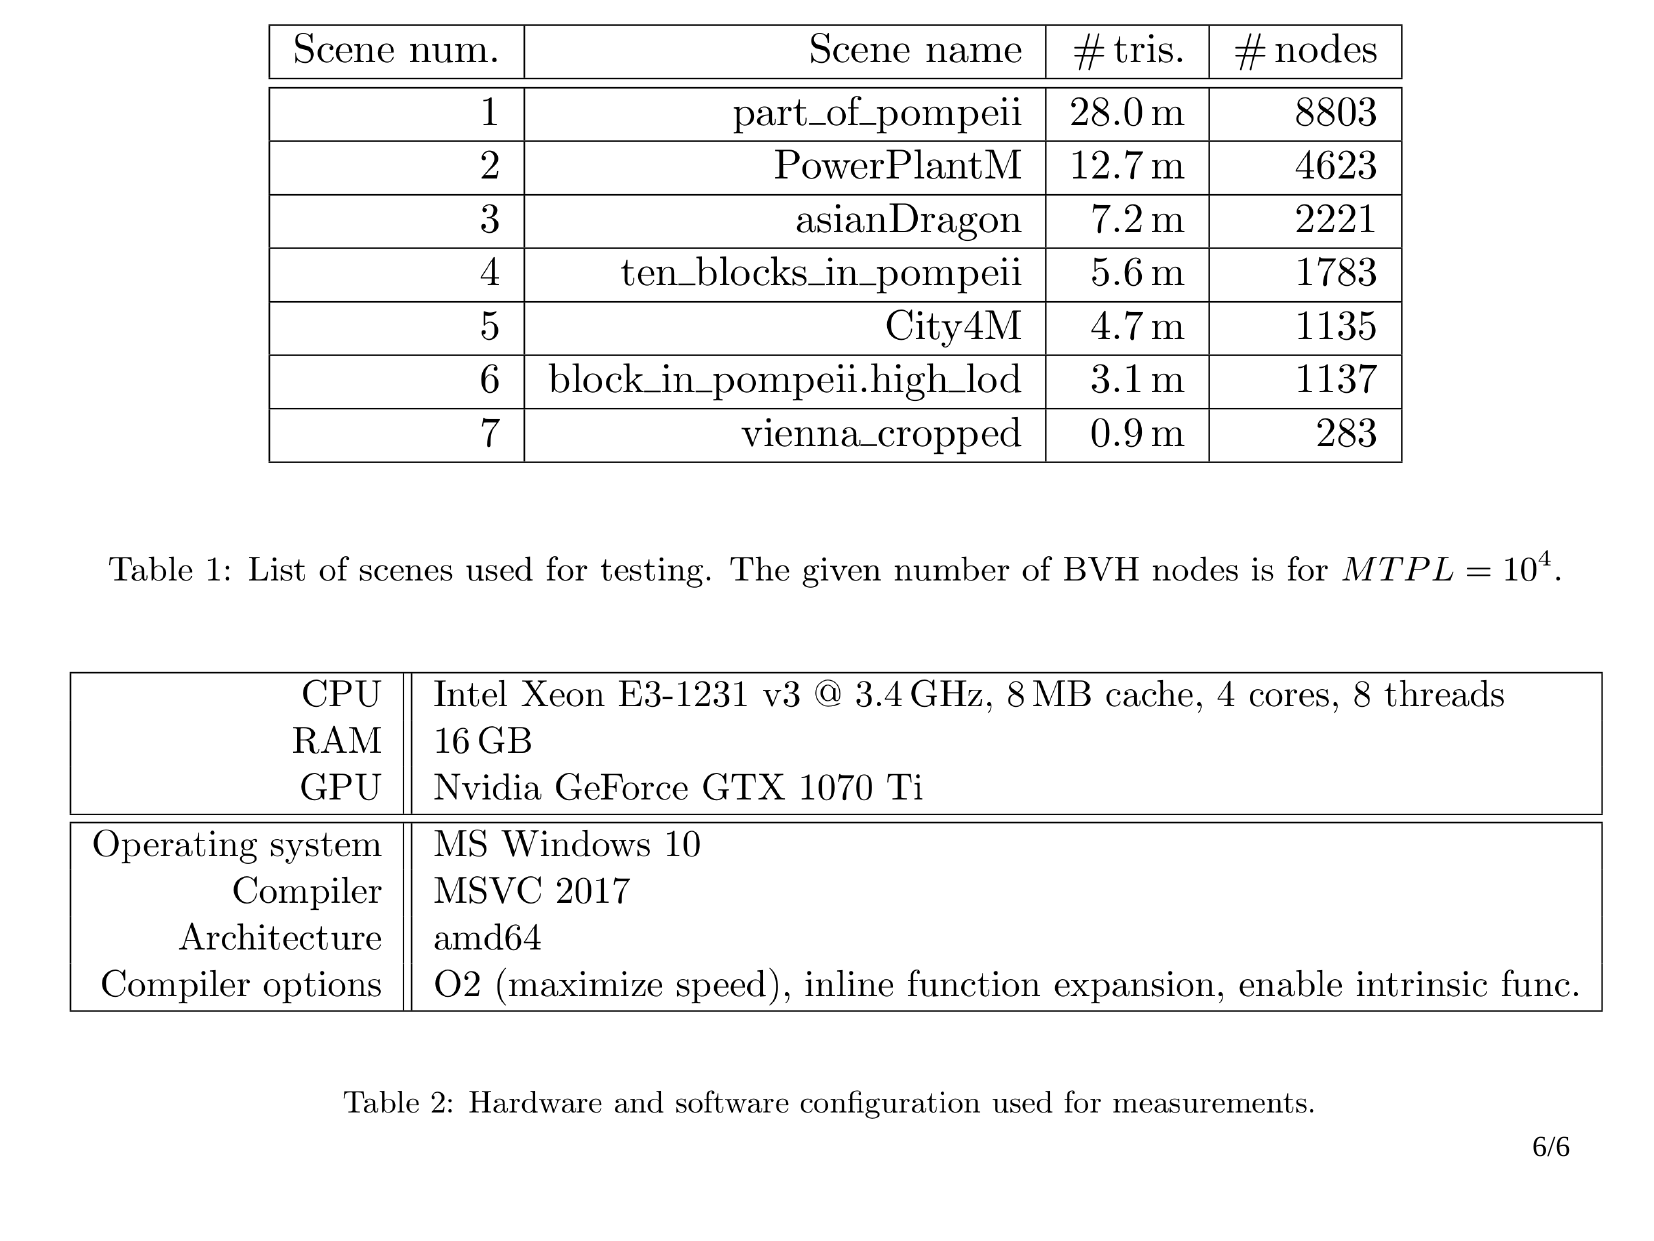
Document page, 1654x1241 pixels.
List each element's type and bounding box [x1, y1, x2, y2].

picture [55, 659, 1606, 1126]
picture [105, 14, 1576, 592]
